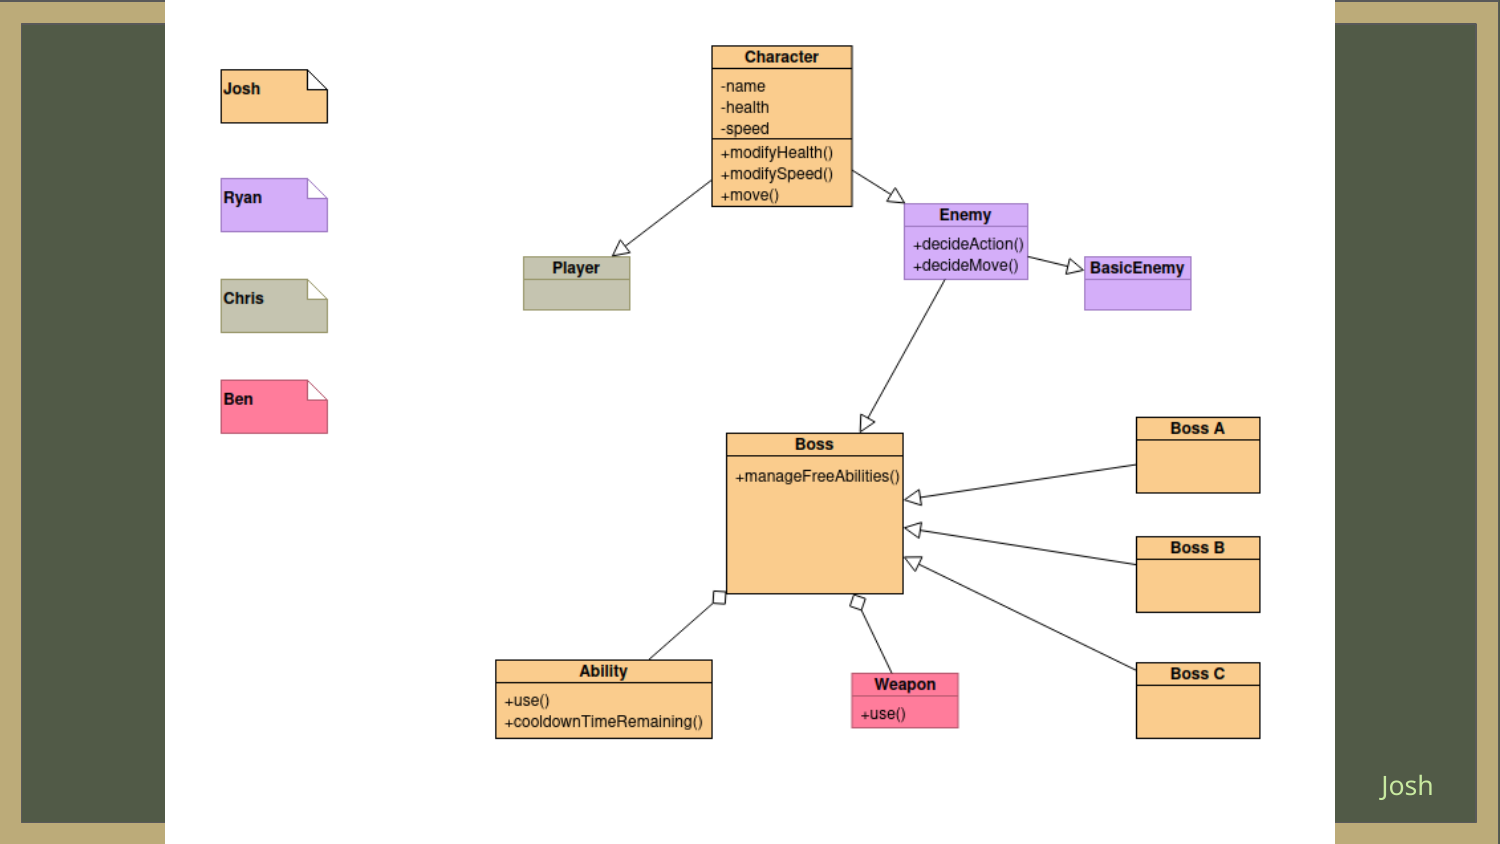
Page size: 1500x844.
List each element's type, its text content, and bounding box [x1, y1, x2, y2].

picture [165, 0, 1335, 844]
list Josh [1335, 749, 1449, 817]
